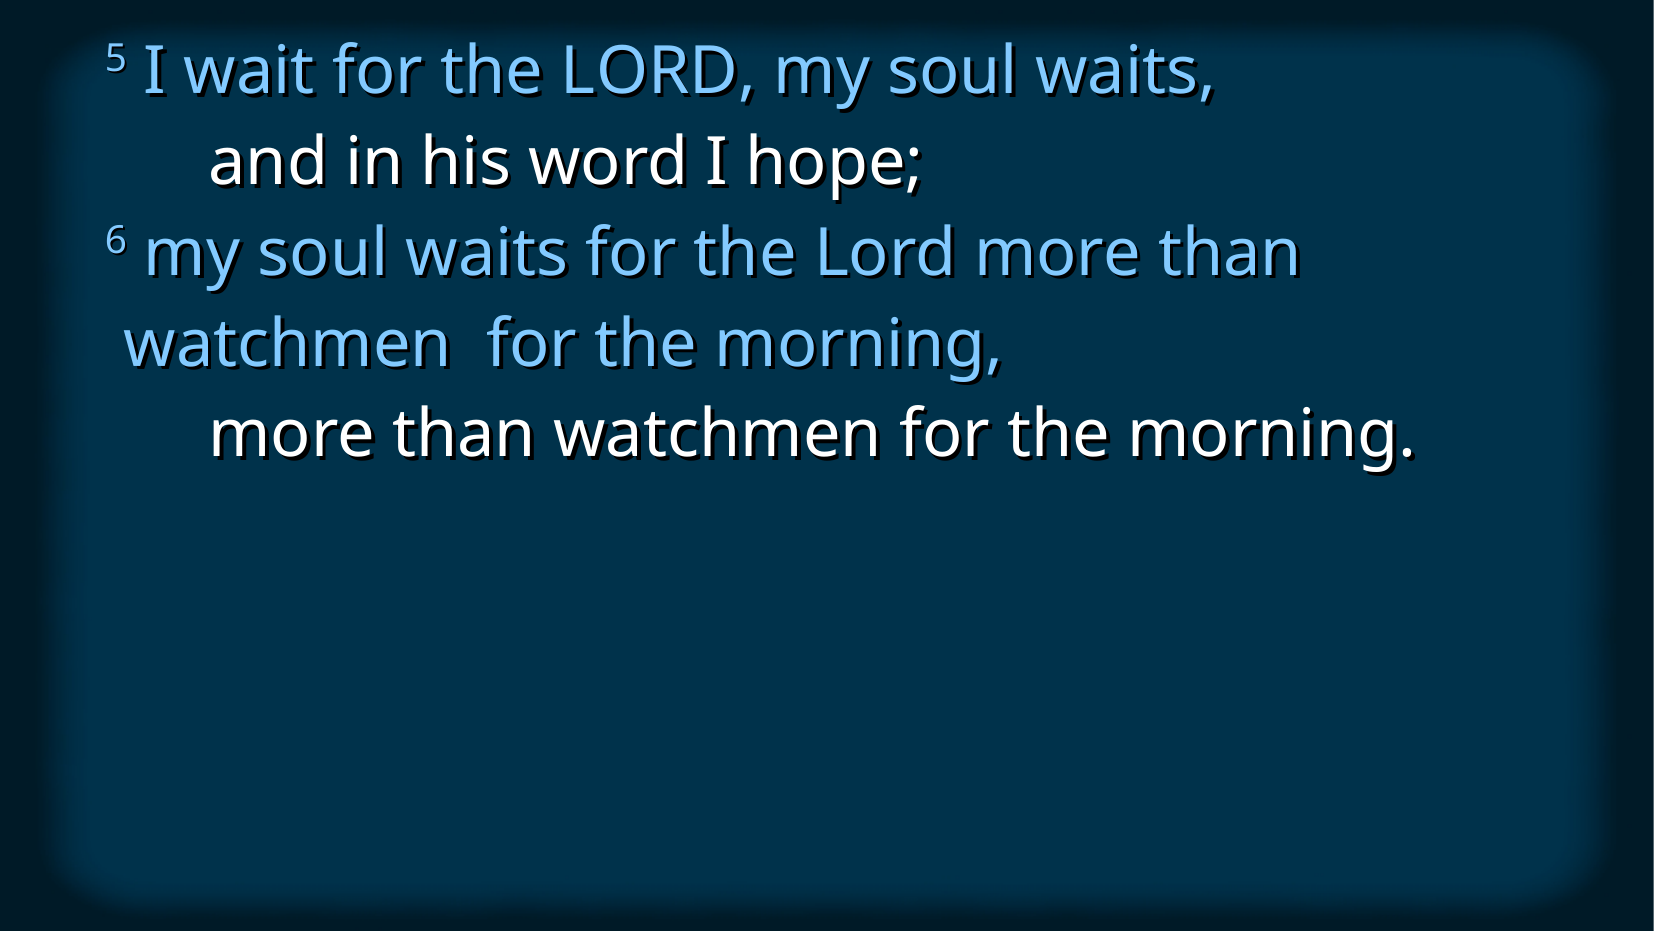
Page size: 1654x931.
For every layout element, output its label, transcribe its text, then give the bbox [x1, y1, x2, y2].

text_box 5 I wait for the LORD, my soul waits, and in his word I hope; 6 my soul waits for the Lord more than watchmen for the morning, more than watchmen for the morning. [90, 15, 1576, 474]
picture [0, 0, 1654, 931]
